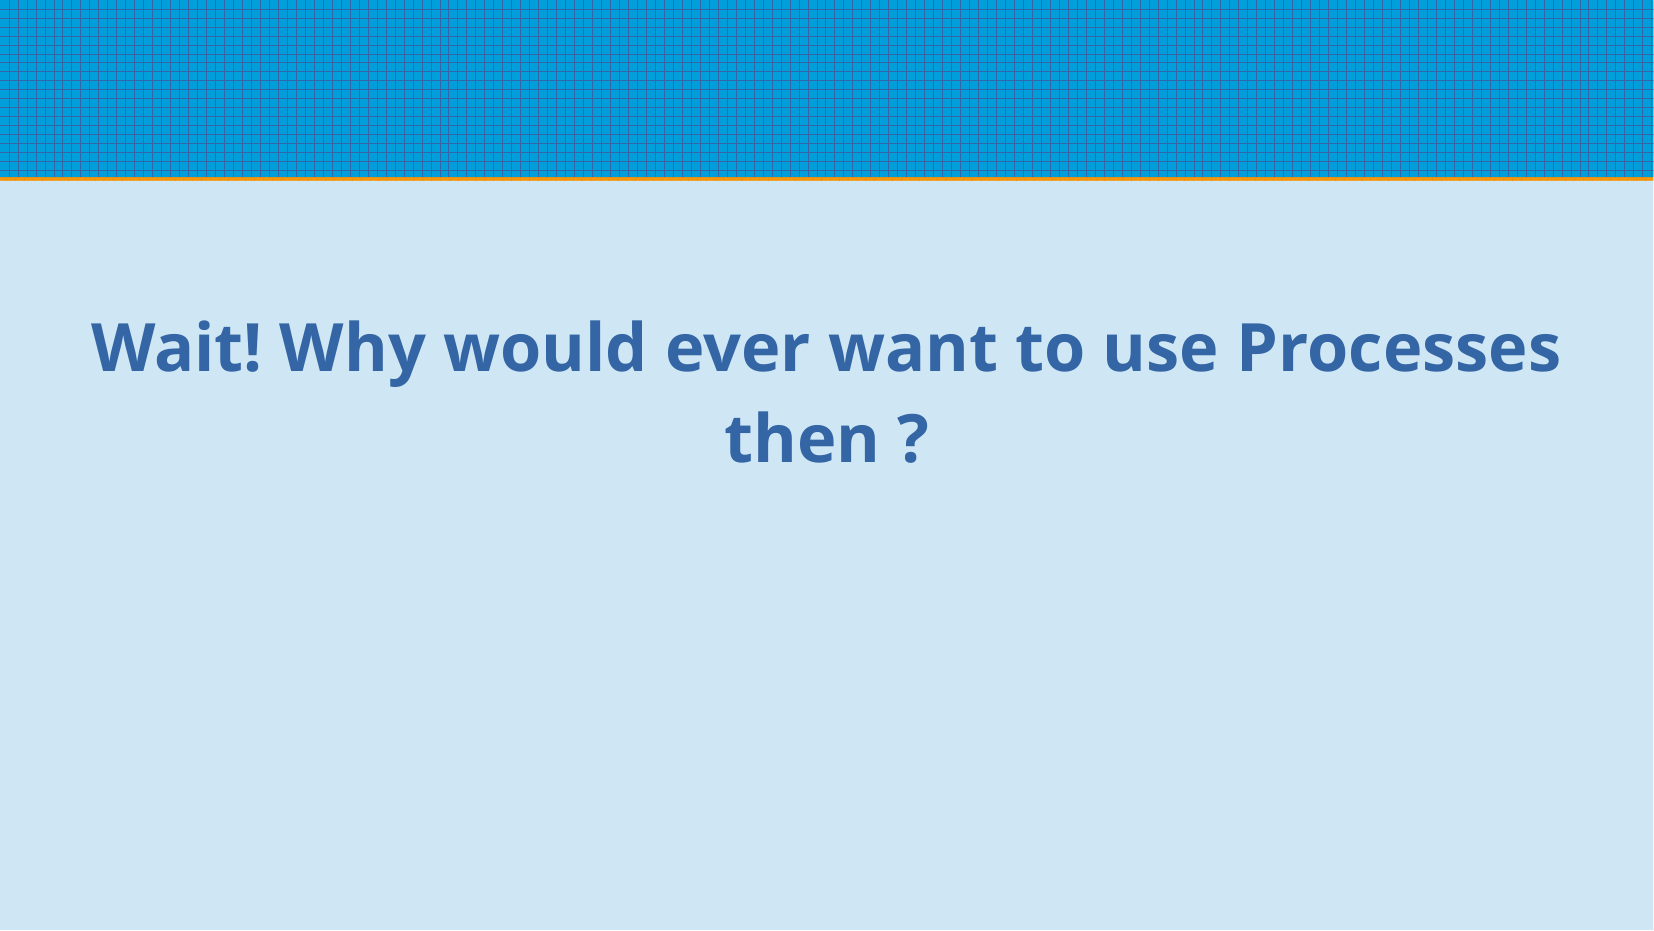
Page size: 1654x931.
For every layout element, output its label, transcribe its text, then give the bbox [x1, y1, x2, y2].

subtitle Wait! Why would ever want to use Processes then ? [88, 14, 1565, 768]
